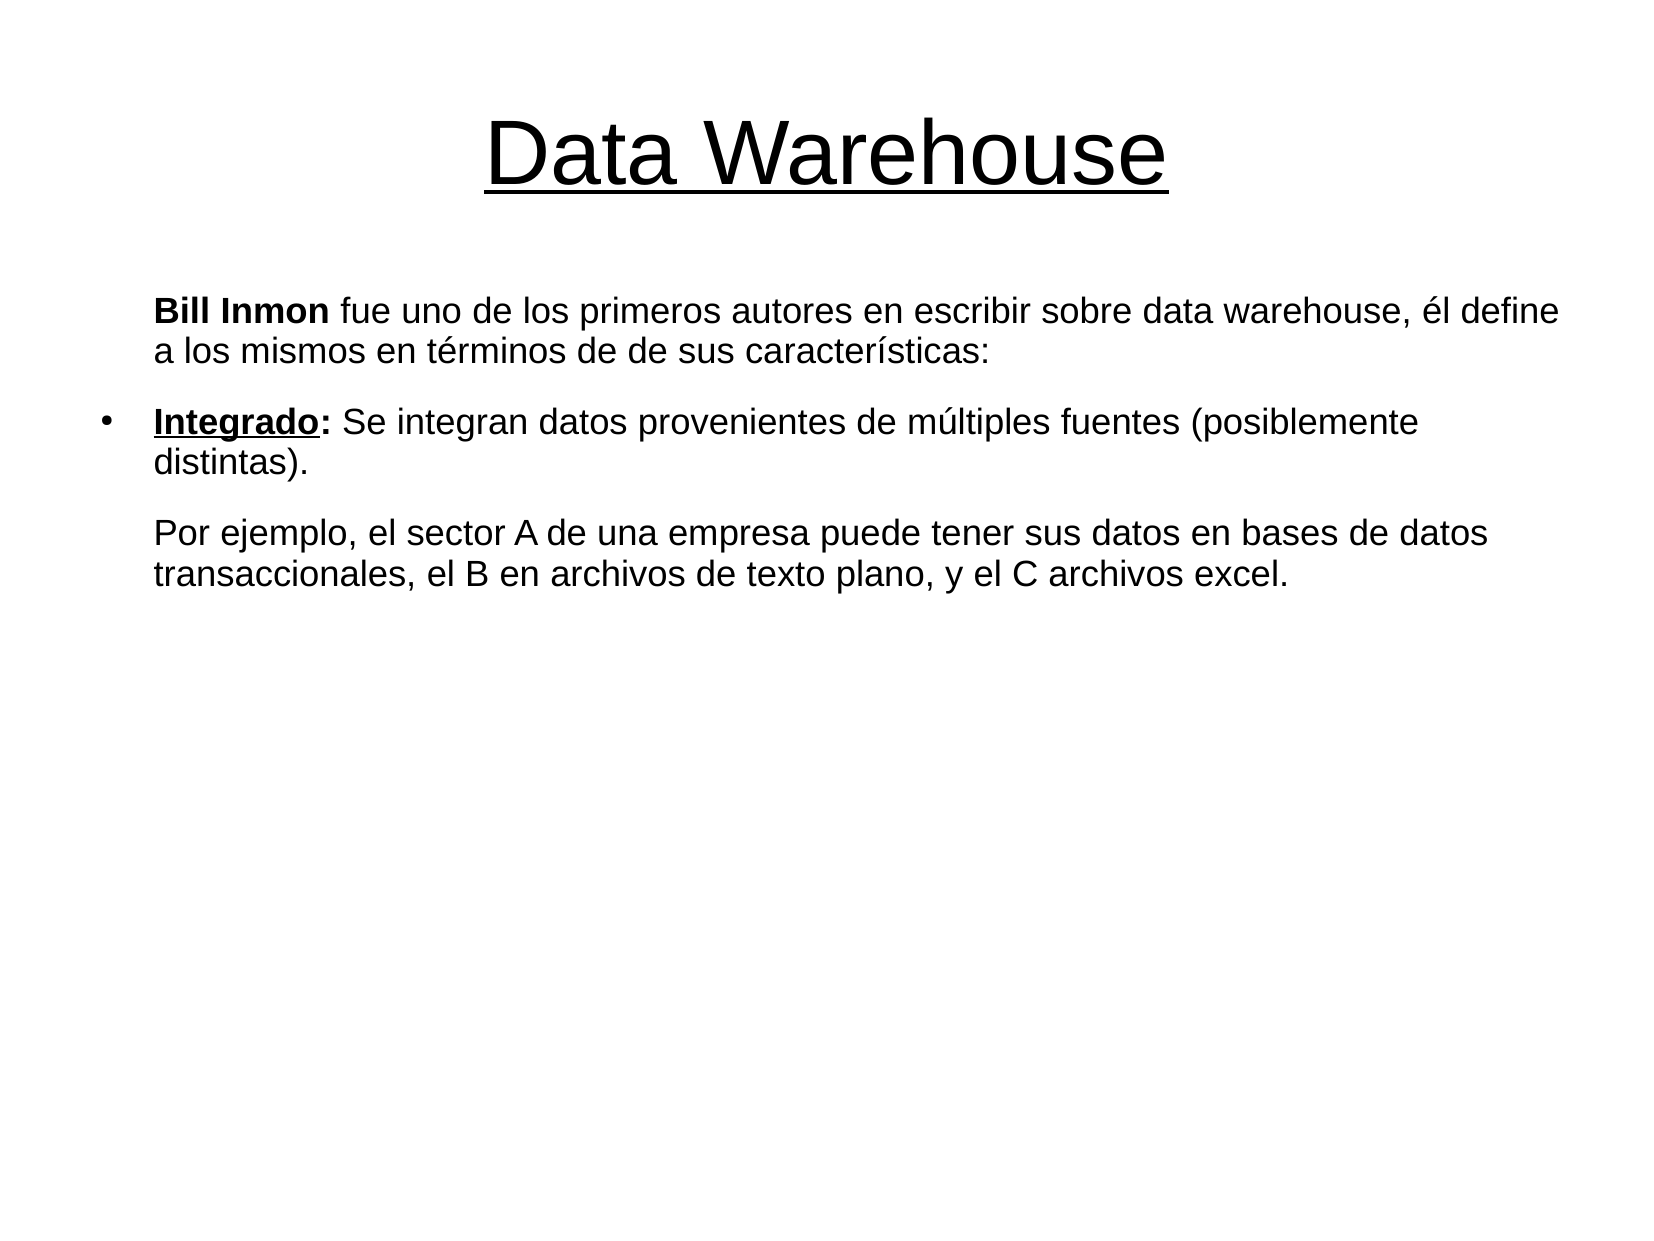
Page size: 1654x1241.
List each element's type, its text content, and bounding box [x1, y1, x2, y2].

list Bill Inmon fue uno de los primeros autores en escribir sobre data warehouse, él define a los mismos en términos de de sus características: Integrado: Se integran datos provenientes de múltiples fuentes (posiblemente distintas). Por ejemplo, el sector A de una empresa puede tener sus datos en bases de datos transaccionales, el B en archivos de texto plano, y el C archivos excel. [82, 290, 1571, 1010]
title Data Warehouse [82, 49, 1571, 257]
